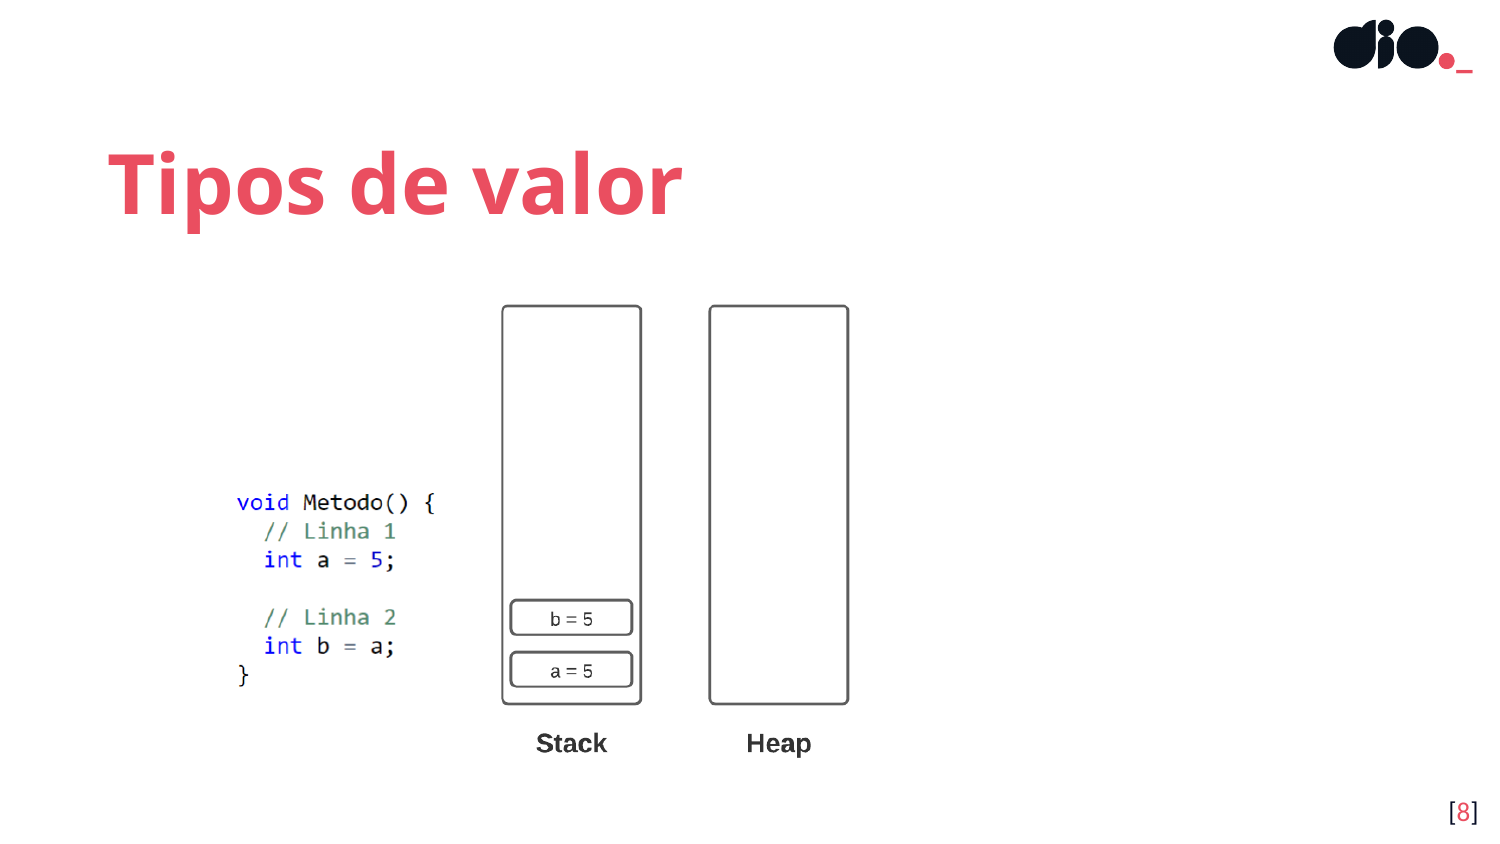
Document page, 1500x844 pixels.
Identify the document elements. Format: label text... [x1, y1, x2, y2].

picture [1333, 19, 1473, 74]
picture [185, 263, 934, 815]
text_box Tipos de valor [92, 104, 1408, 243]
slide_number [<number>] [1403, 779, 1494, 844]
